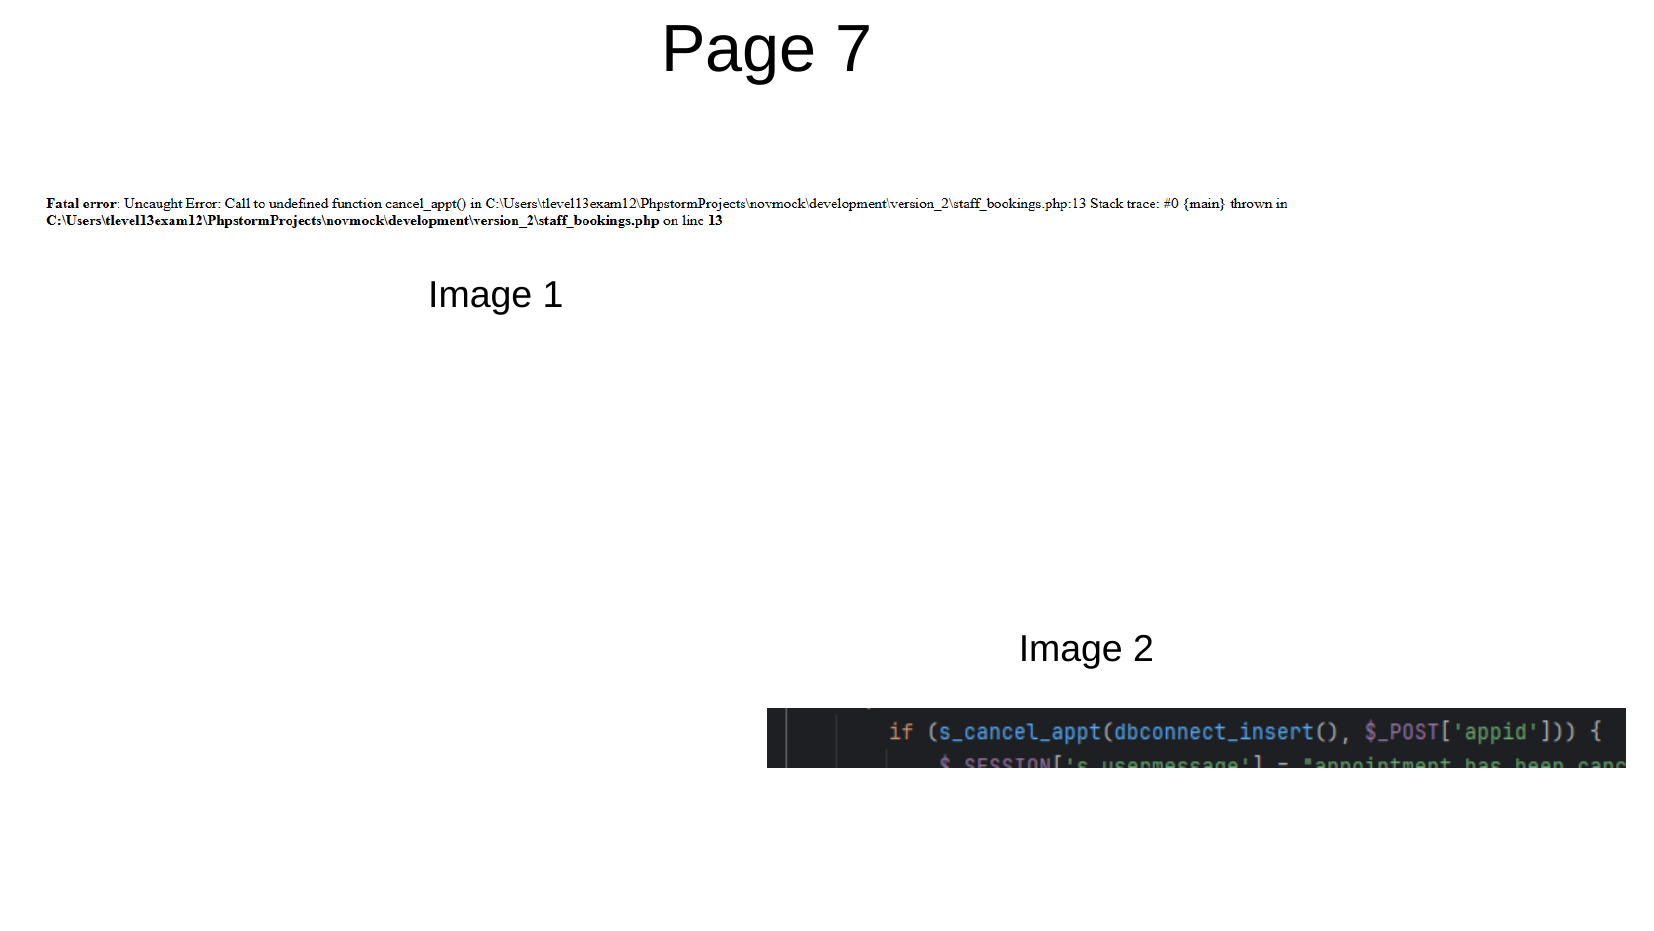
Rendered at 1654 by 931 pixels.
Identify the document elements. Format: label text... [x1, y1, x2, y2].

list Page 7 [590, 10, 1182, 119]
picture [767, 708, 1626, 768]
text_box Image 2 [1003, 620, 1447, 709]
text_box Image 1 [413, 265, 798, 325]
picture [39, 177, 1300, 278]
